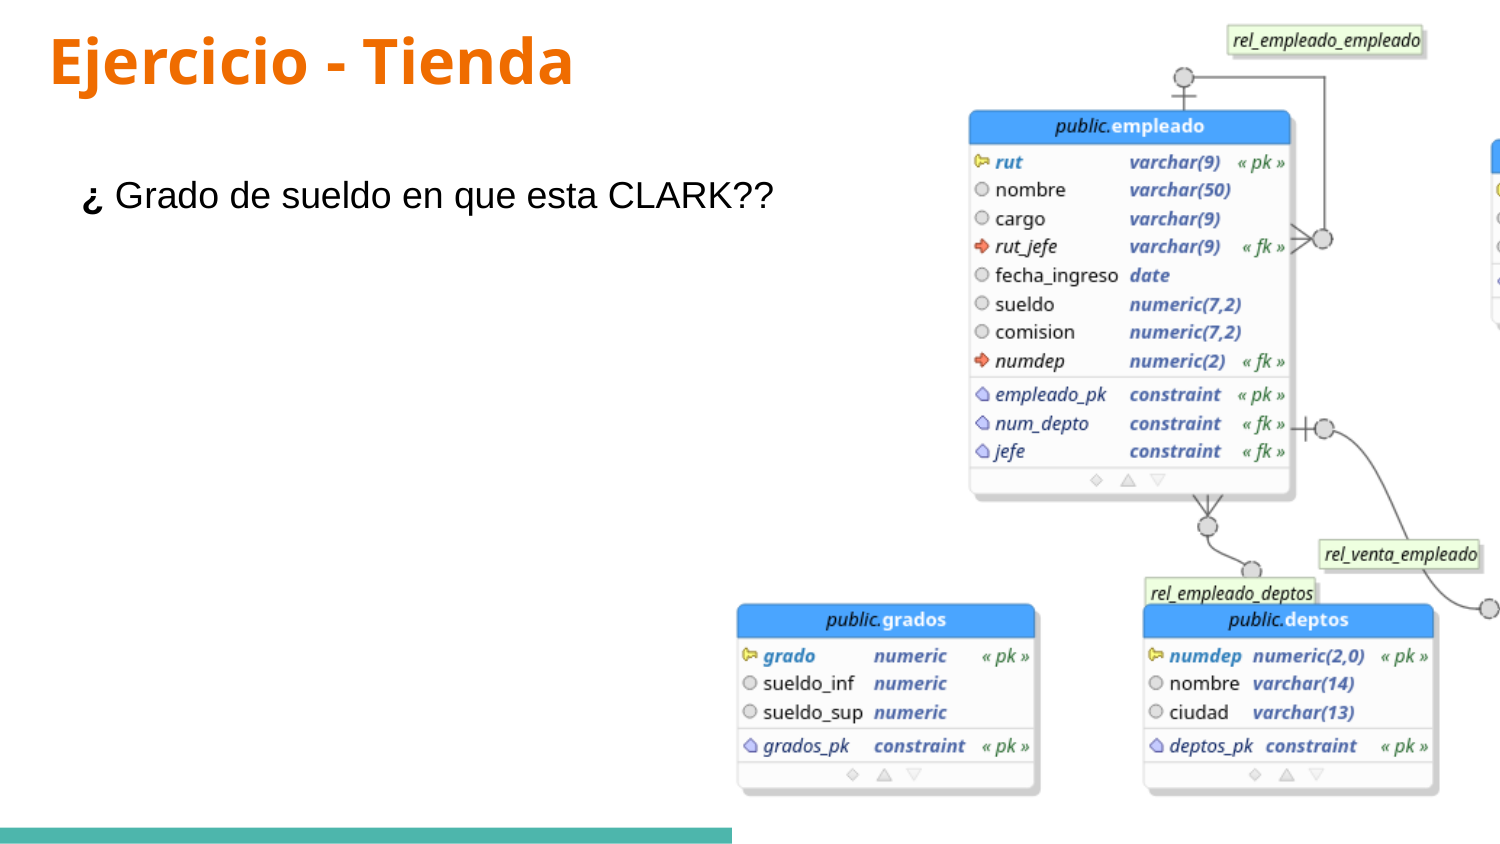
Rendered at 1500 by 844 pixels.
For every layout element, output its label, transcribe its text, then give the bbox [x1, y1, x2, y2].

text_box ¿ Grado de sueldo en que esta CLARK?? [66, 167, 839, 225]
picture [732, 18, 1500, 844]
title Ejercicio - Tienda [33, 2, 1432, 119]
